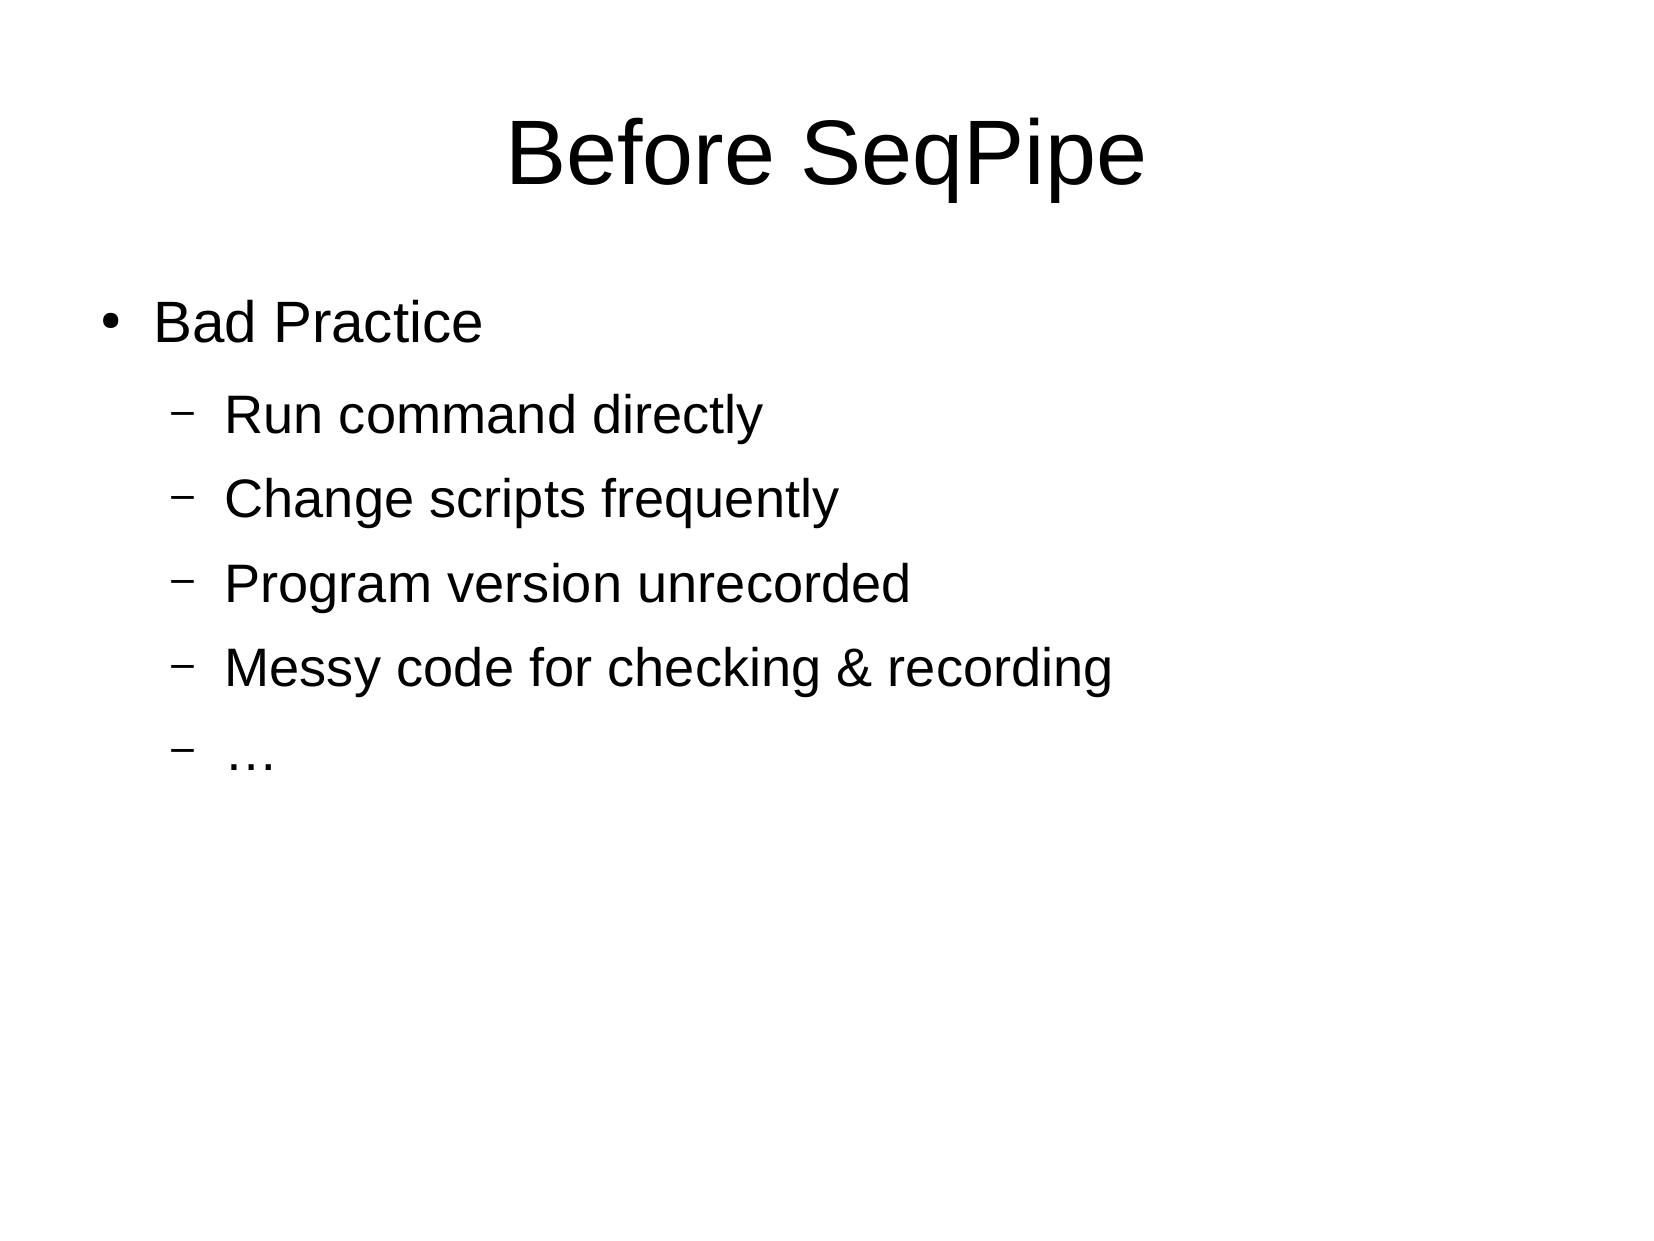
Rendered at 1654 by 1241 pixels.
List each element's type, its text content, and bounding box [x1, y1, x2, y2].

title Before SeqPipe [82, 49, 1571, 257]
list Bad Practice Run command directly Change scripts frequently Program version unrecorded Messy code for checking & recording … [82, 290, 1538, 1010]
